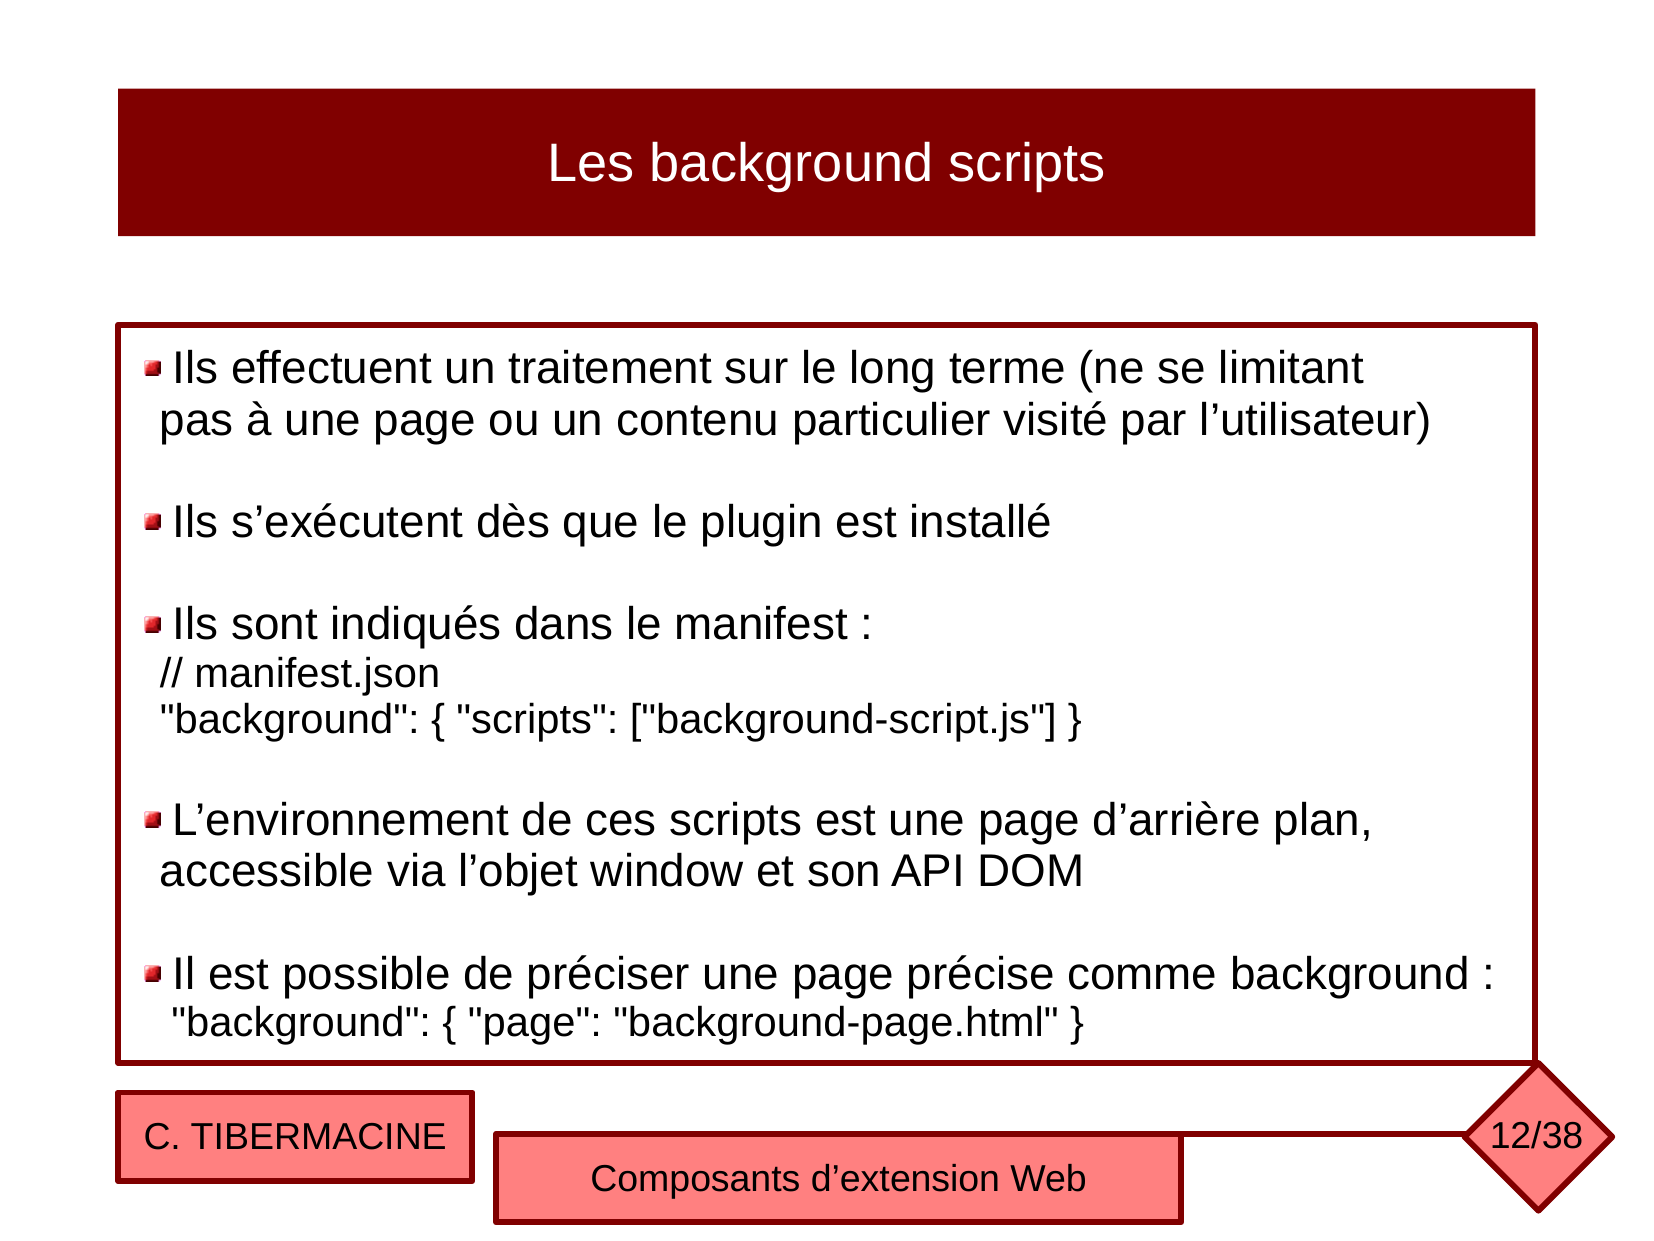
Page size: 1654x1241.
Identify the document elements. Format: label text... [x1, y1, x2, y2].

text_box Ils effectuent un traitement sur le long terme (ne se limitant pas à une page ou un contenu particulier visité par l’utilisateur) Ils s’exécutent dès que le plugin est installé Ils sont indiqués dans le manifest : // manifest.json "background": { "scripts": ["background-script.js"] } L’environnement de ces scripts est une page d’arrière plan, accessible via l’objet window et son API DOM Il est possible de préciser une page précise comme background : "background": { "page": "background-page.html" } [118, 324, 1536, 1063]
text_box <numéro>/38 [1475, 1107, 1654, 1164]
text_box Composants d’extension Web [496, 1133, 1182, 1223]
picture [144, 965, 161, 982]
text_box C. TIBERMACINE [118, 1092, 473, 1182]
text_box [1494, 1062, 1583, 1107]
text_box [1491, 1164, 1586, 1211]
picture [144, 616, 161, 633]
picture [144, 360, 161, 376]
text_box [1464, 1126, 1475, 1148]
text_box Les background scripts [118, 88, 1536, 237]
picture [144, 811, 161, 828]
picture [144, 513, 161, 530]
